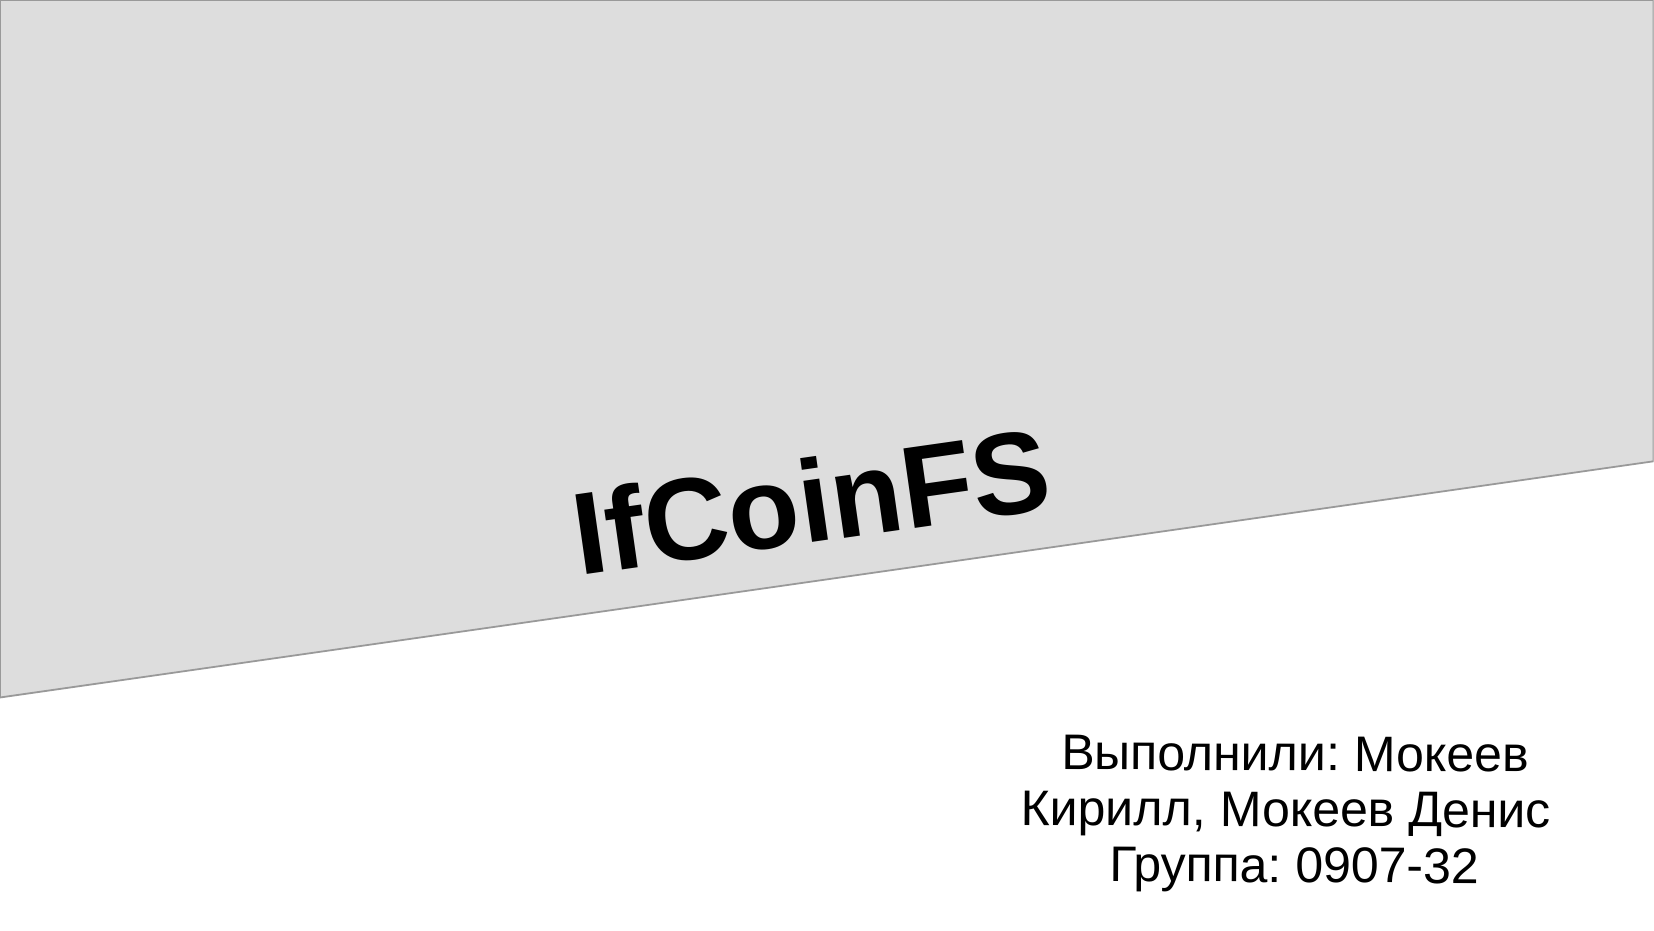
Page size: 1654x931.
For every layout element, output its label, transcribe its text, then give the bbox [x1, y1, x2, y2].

title IfCoinFS [62, 267, 1562, 737]
text_box Выполнили: Мокеев Кирилл, Мокеев Денис Группа: 0907-32 [947, 708, 1625, 911]
